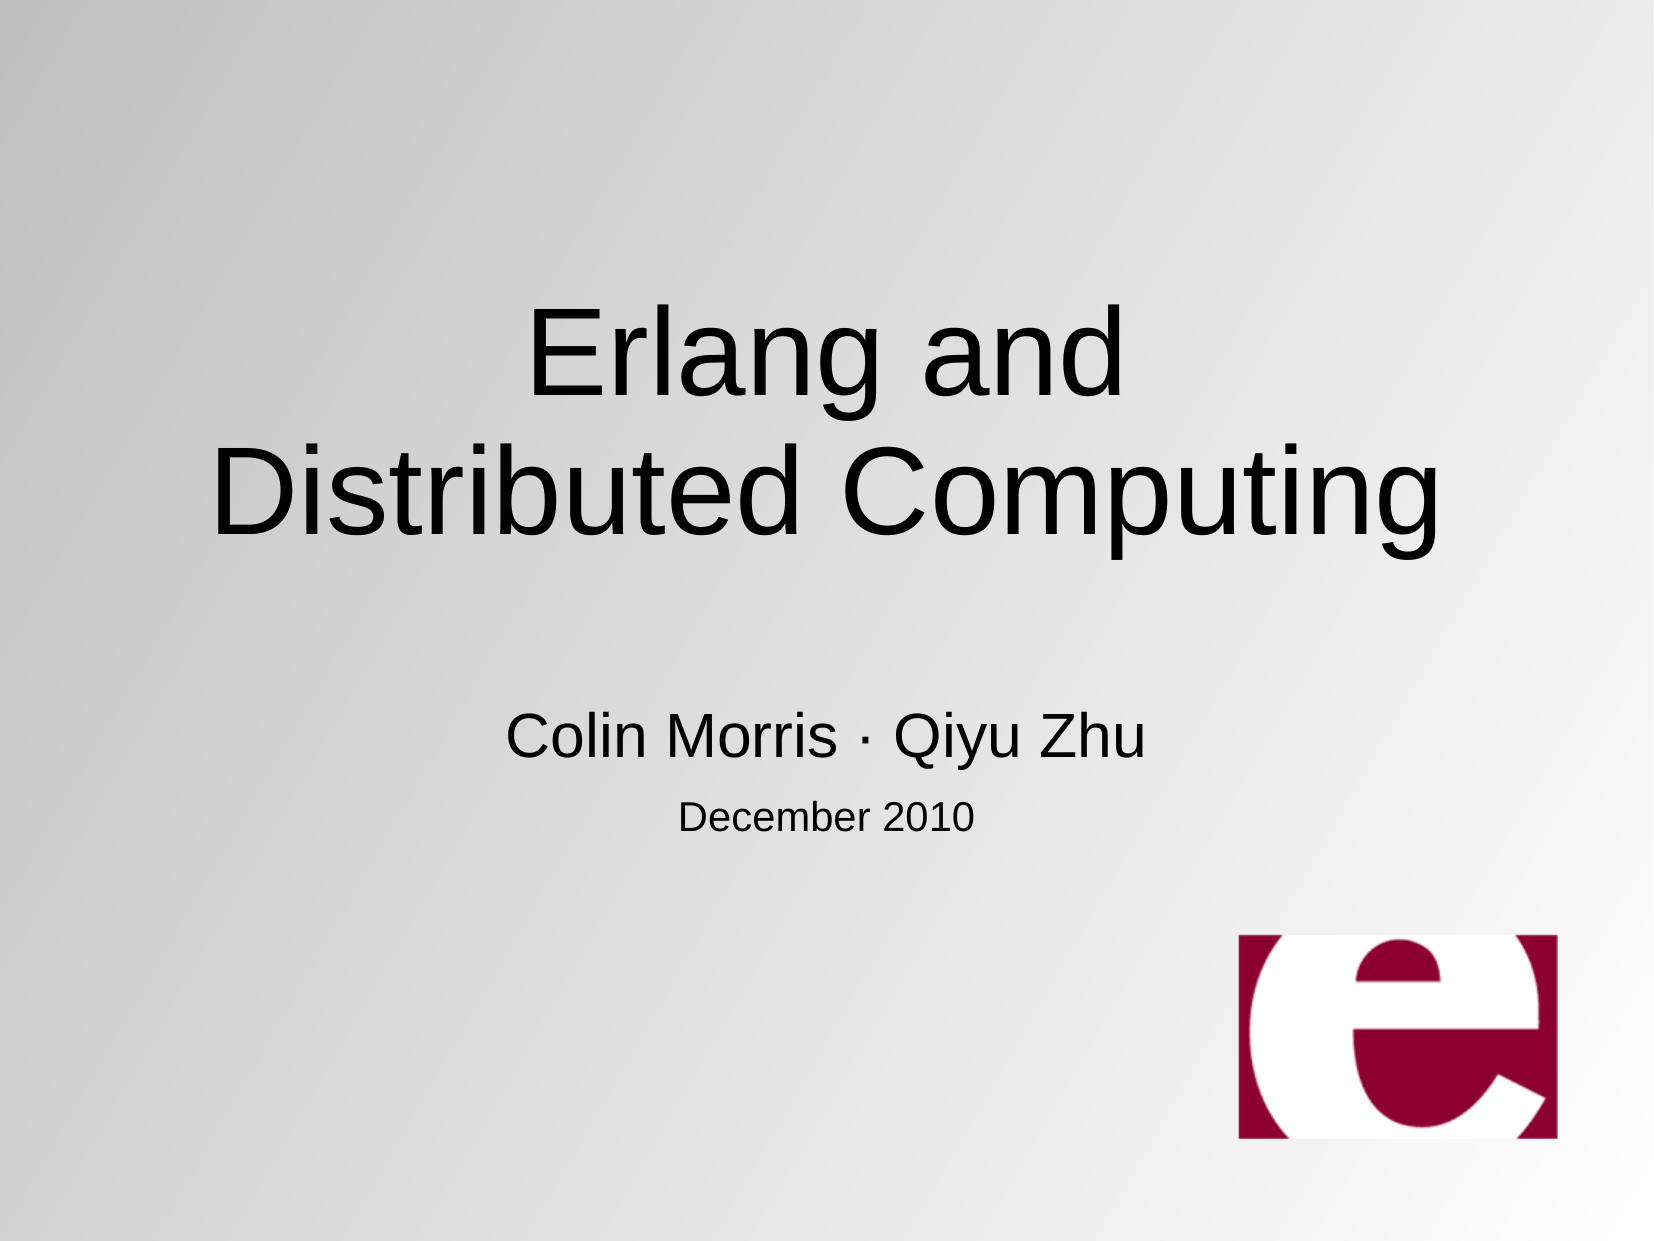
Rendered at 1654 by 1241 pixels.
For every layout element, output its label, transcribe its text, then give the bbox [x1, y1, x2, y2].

picture [0, 0, 1654, 1241]
subtitle Erlang and Distributed Computing Colin Morris · Qiyu Zhu December 2010 [82, 39, 1571, 1084]
